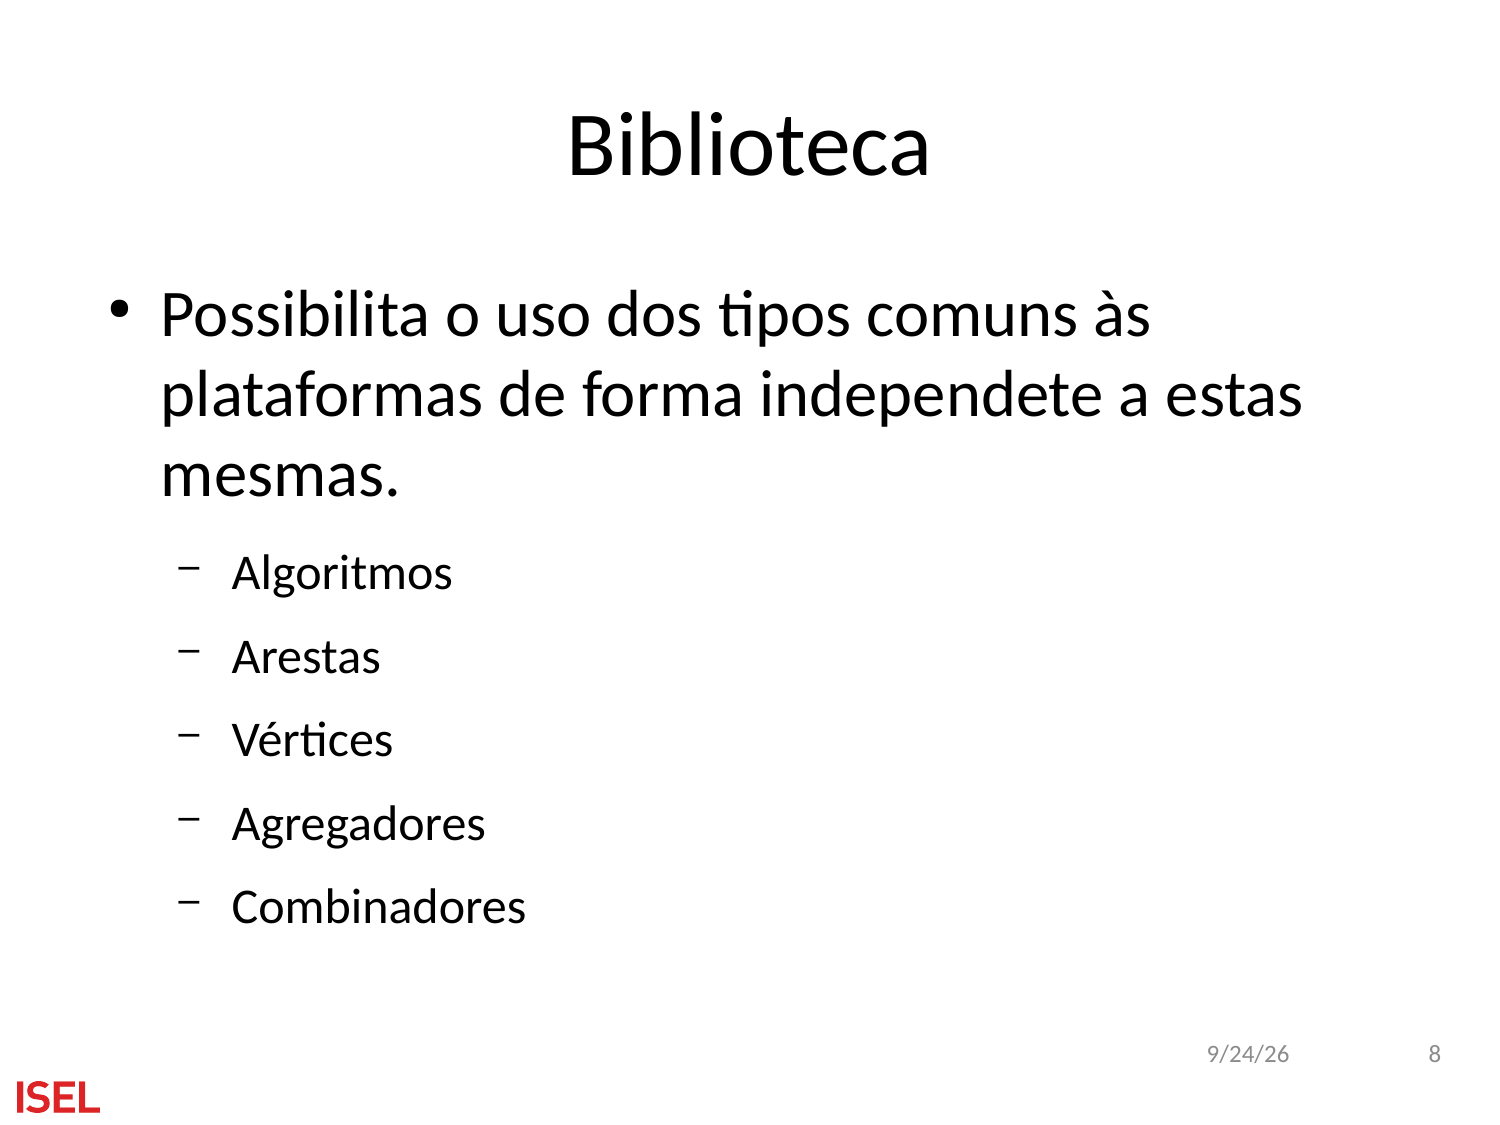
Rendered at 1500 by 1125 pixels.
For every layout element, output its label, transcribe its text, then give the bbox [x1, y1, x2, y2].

slide_number 9/29/14 [1191, 1033, 1340, 1071]
slide_number <número> [1347, 1033, 1457, 1071]
title Biblioteca [75, 45, 1425, 233]
list Possibilita o uso dos tipos comuns às plataformas de forma independete a estas mesmas. Algoritmos Arestas Vértices Agregadores Combinadores [75, 262, 1425, 1005]
picture [17, 1081, 100, 1113]
